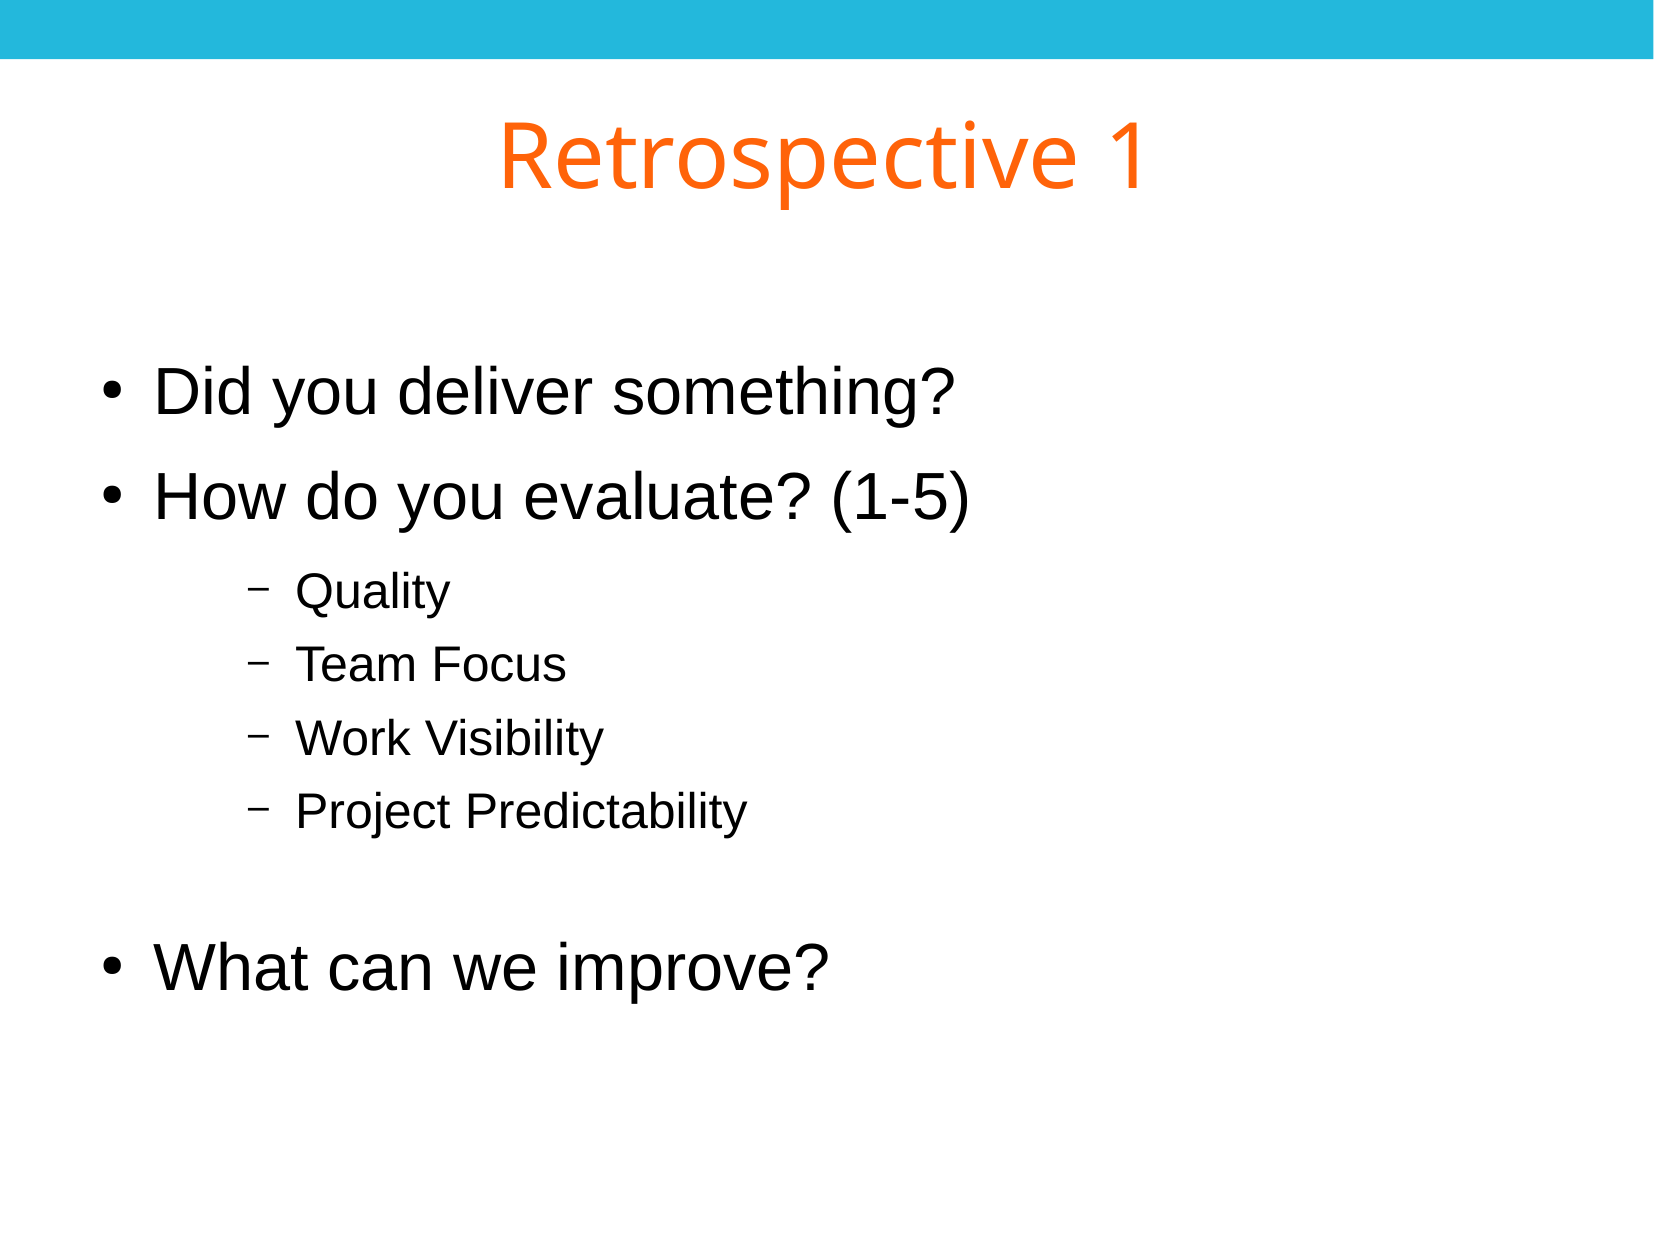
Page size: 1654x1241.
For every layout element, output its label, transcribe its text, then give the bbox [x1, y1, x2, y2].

list Did you deliver something? How do you evaluate? (1-5) Quality Team Focus Work Visibility Project Predictability What can we improve? [82, 354, 1571, 1182]
title Retrospective 1 [82, 56, 1571, 250]
